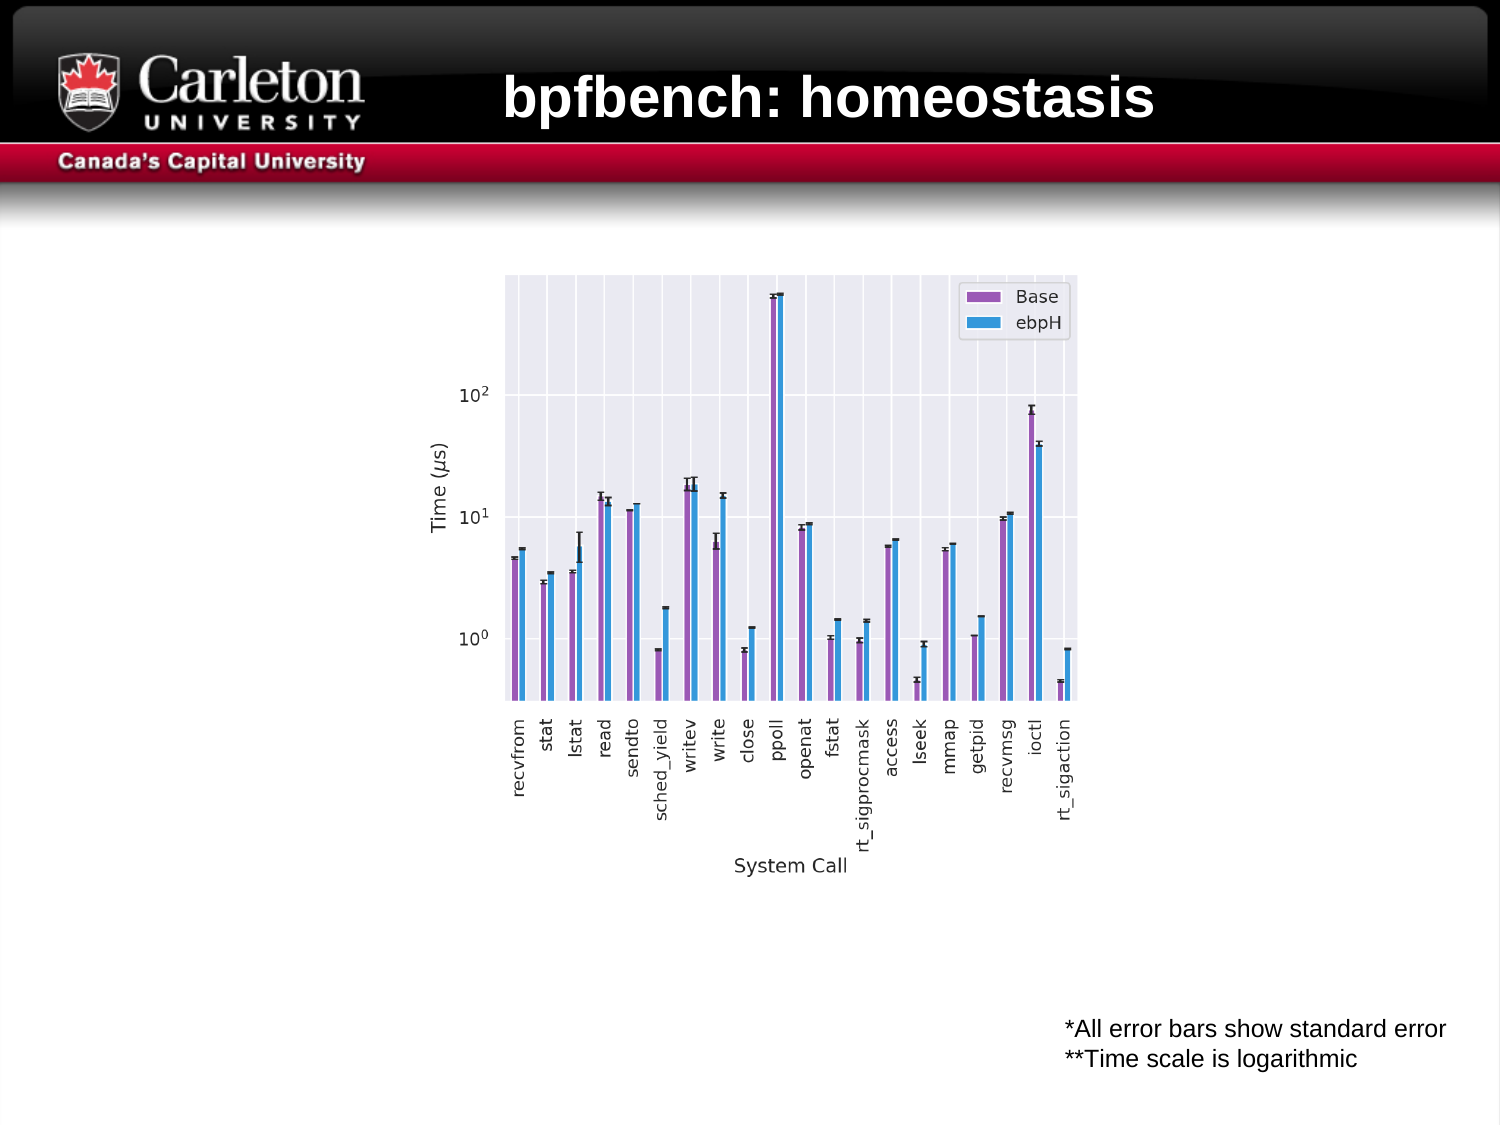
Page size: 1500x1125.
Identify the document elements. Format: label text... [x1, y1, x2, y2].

picture [0, 0, 1500, 1125]
title bpfbench: homeostasis [487, 37, 1438, 150]
text_box *All error bars show standard error **Time scale is logarithmic [1050, 1005, 1471, 1080]
